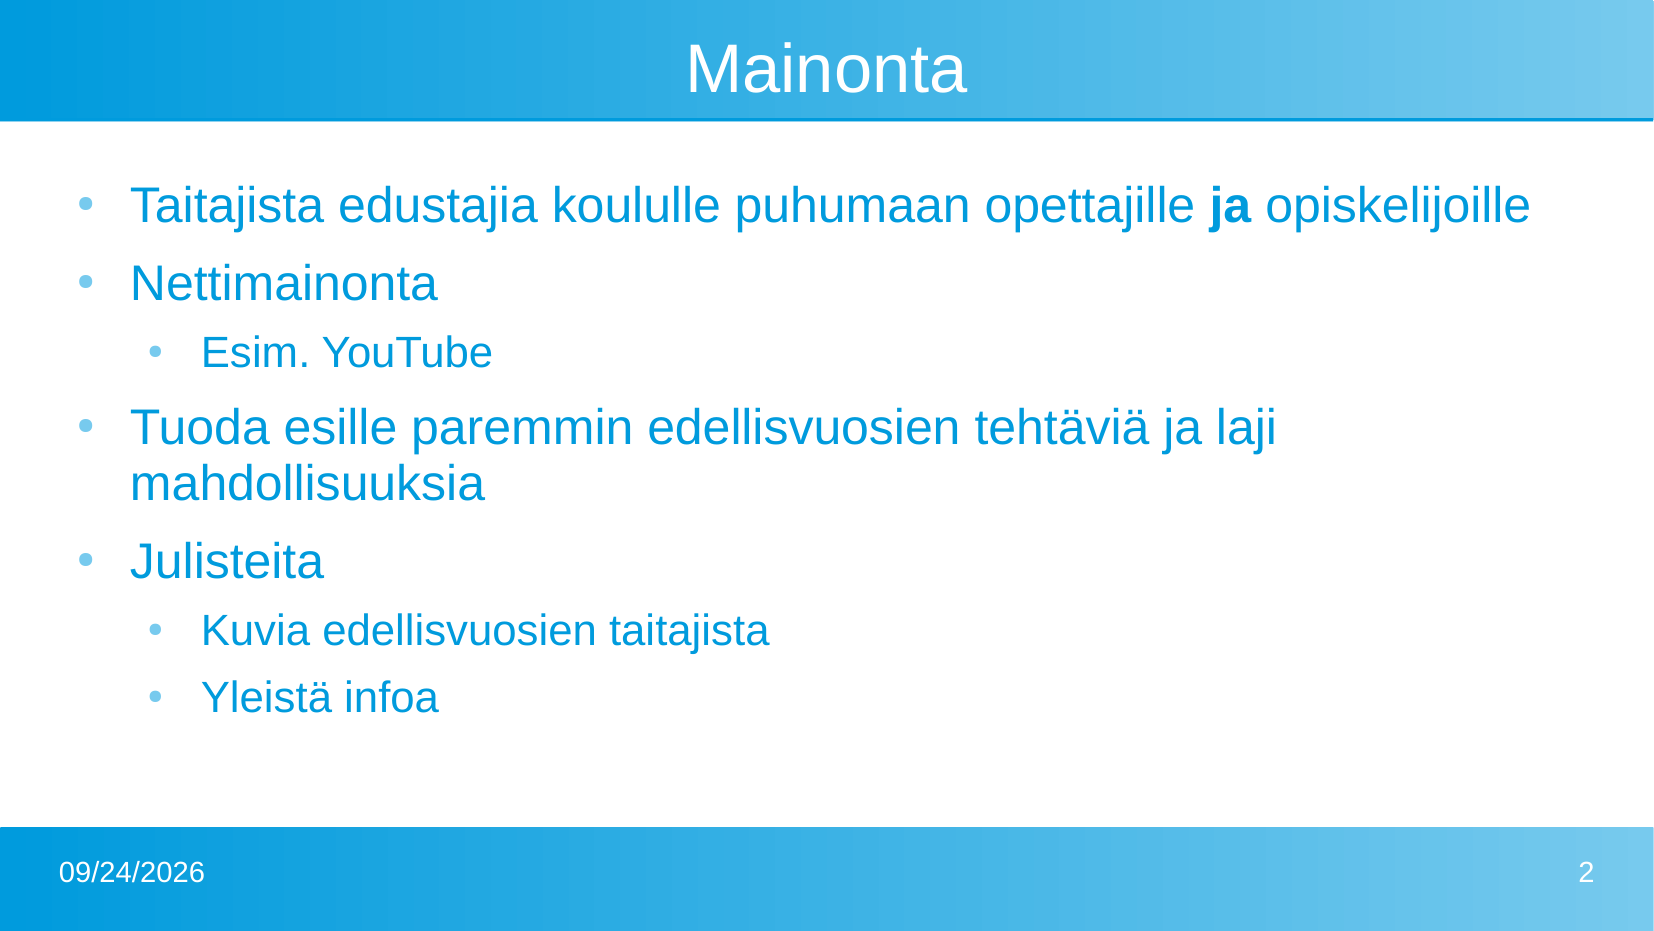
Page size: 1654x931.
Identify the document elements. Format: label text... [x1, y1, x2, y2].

title Mainonta [59, 29, 1595, 108]
list Taitajista edustajia koululle puhumaan opettajille ja opiskelijoille Nettimainonta Esim. YouTube Tuoda esille paremmin edellisvuosien tehtäviä ja laji mahdollisuuksia Julisteita Kuvia edellisvuosien taitajista Yleistä infoa [59, 177, 1595, 768]
